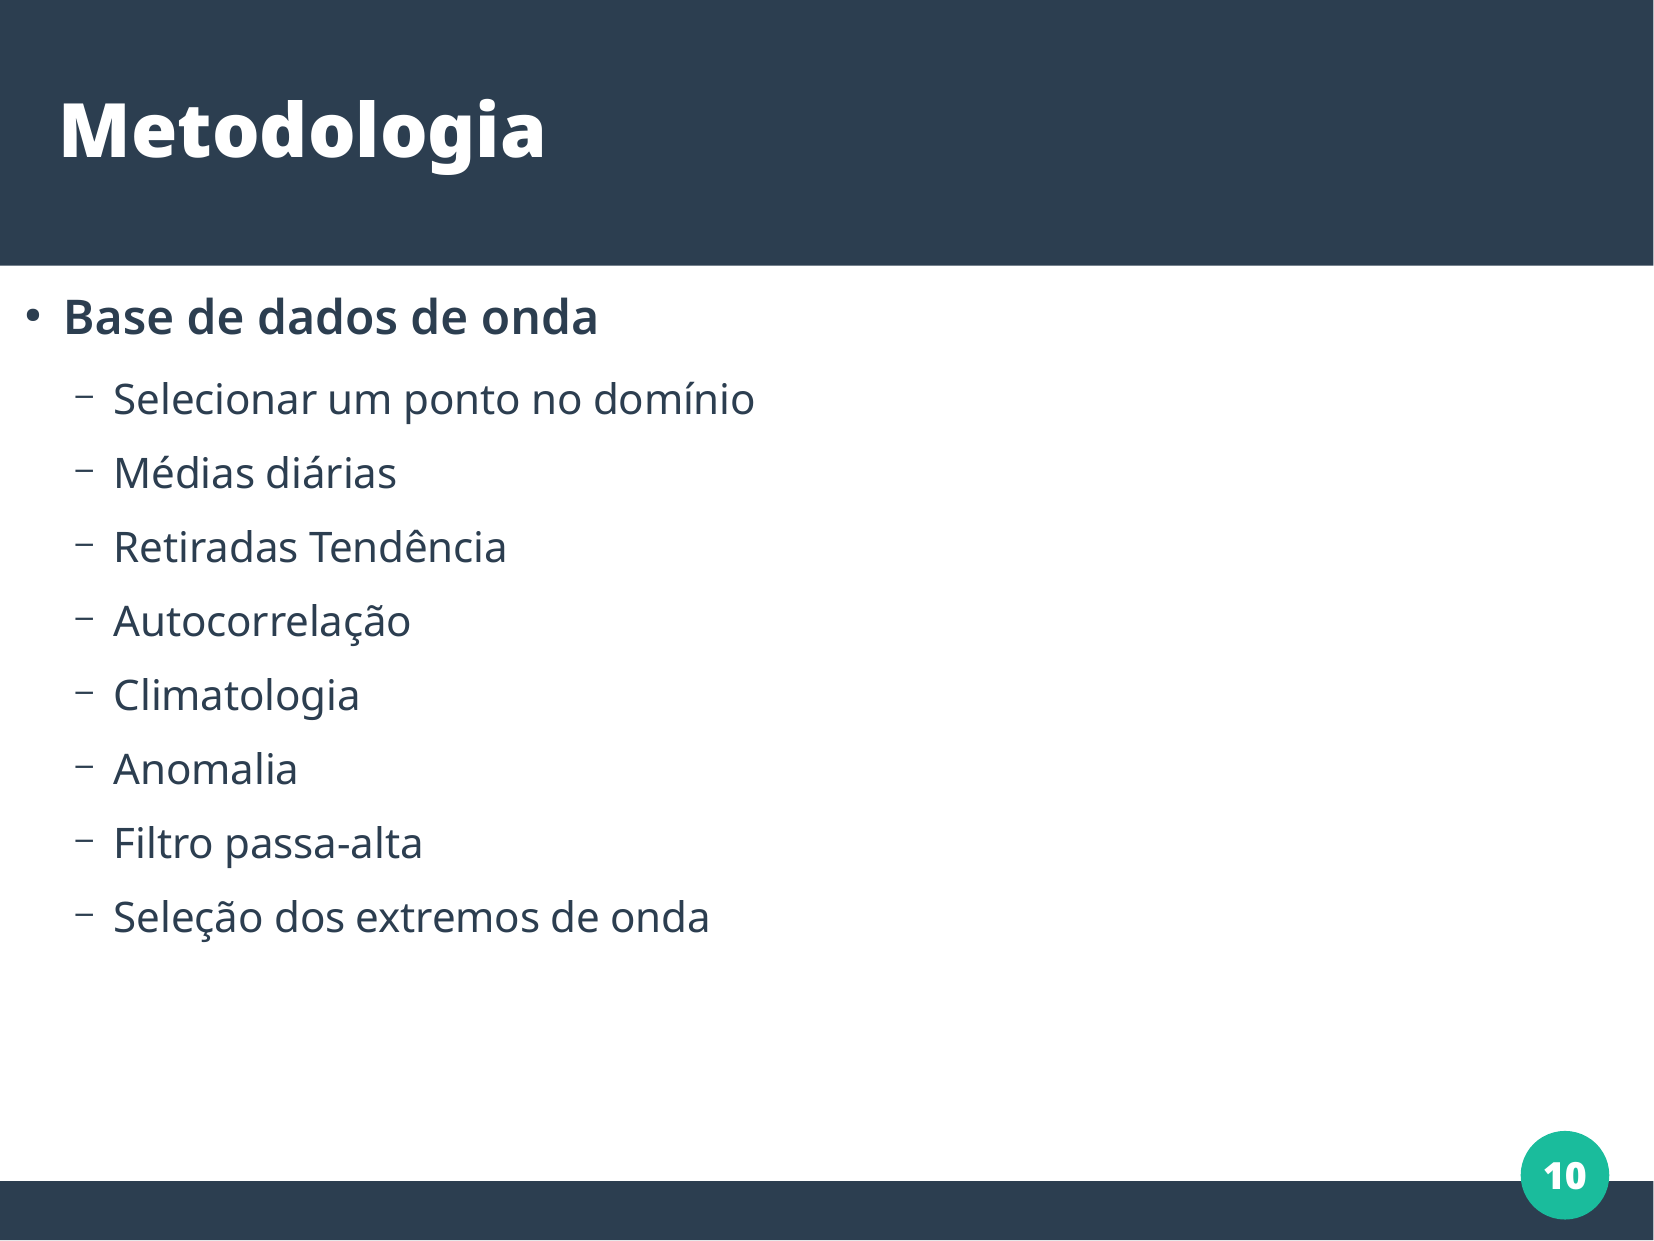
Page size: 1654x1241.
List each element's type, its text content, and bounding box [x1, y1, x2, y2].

list Base de dados de onda Selecionar um ponto no domínio Médias diárias Retiradas Tendência Autocorrelação Climatologia Anomalia Filtro passa-alta Seleção dos extremos de onda [11, 283, 1536, 945]
title Metodologia [59, 49, 1595, 207]
